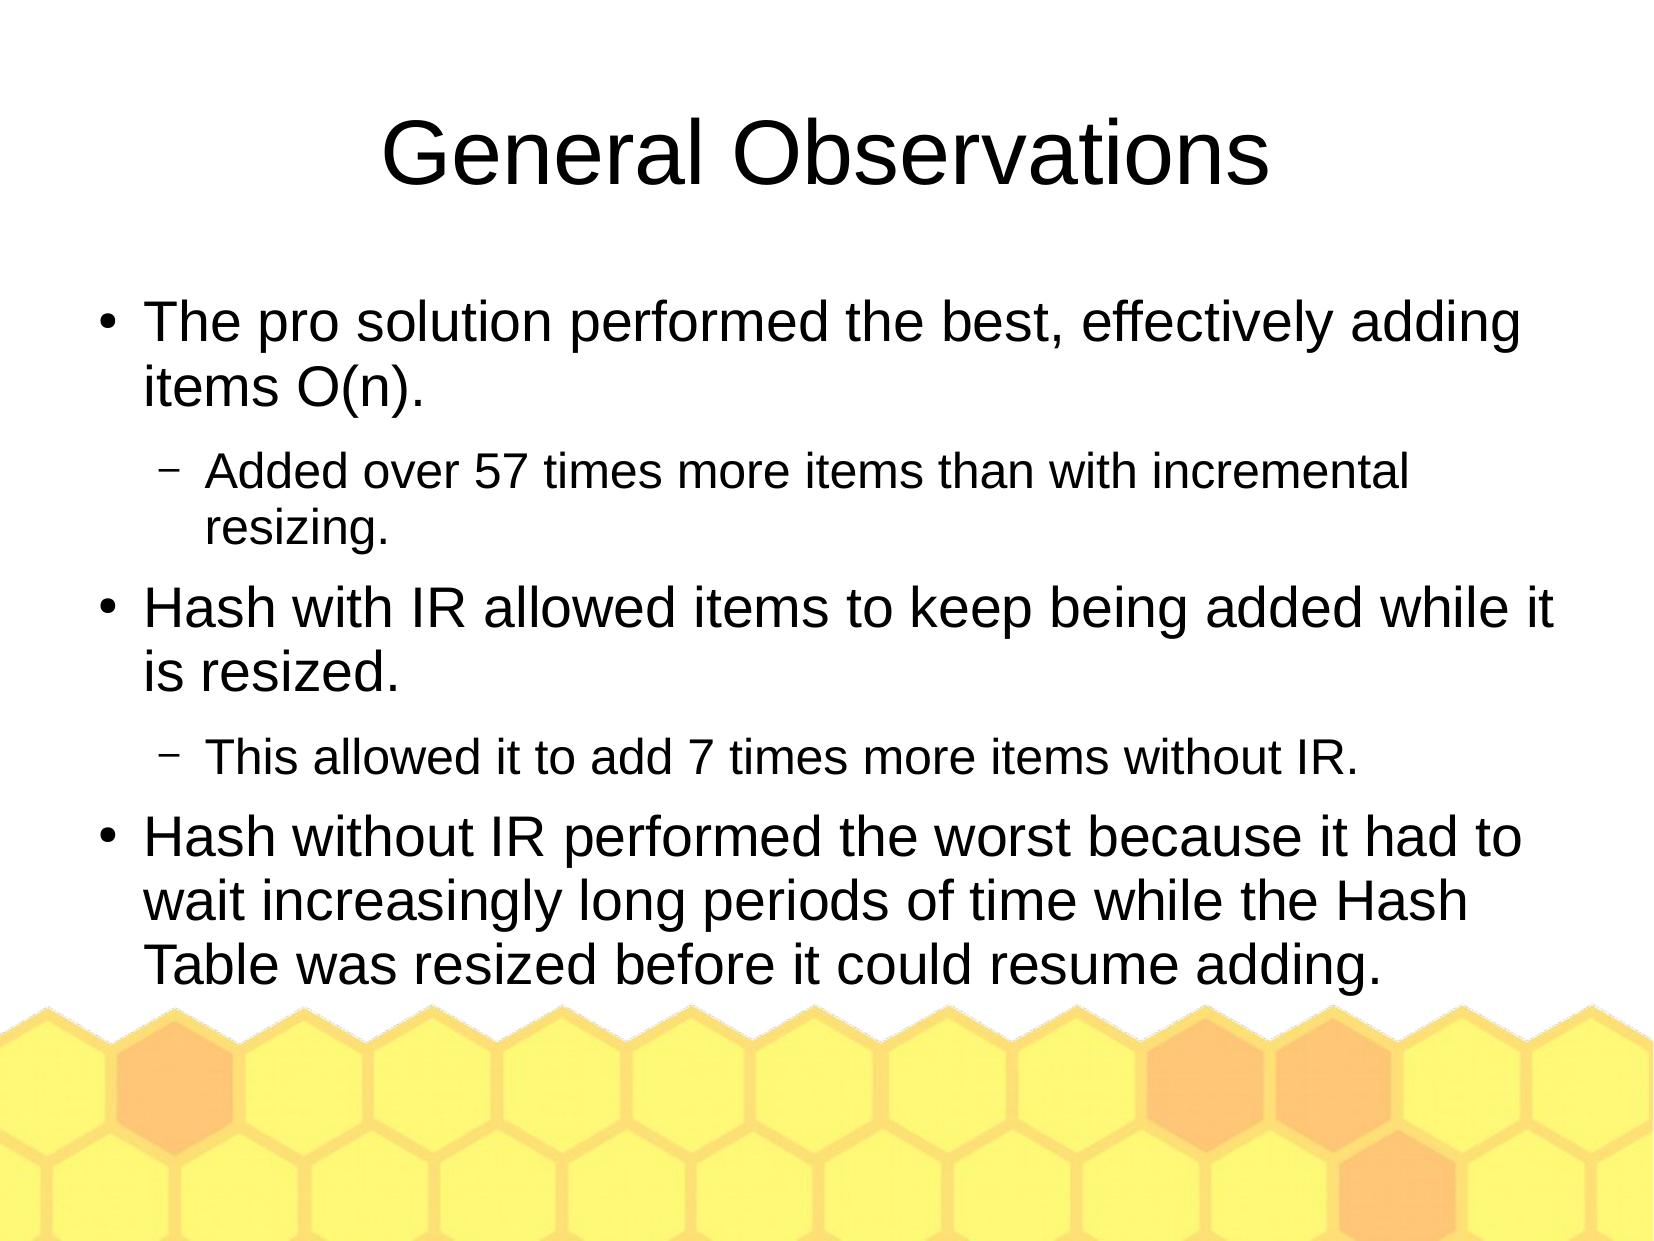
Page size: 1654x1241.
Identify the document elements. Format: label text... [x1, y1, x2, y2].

title General Observations [82, 49, 1571, 257]
text_box [811, 600, 842, 639]
list The pro solution performed the best, effectively adding items O(n). Added over 57 times more items than with incremental resizing. Hash with IR allowed items to keep being added while it is resized. This allowed it to add 7 times more items without IR. Hash without IR performed the worst because it had to wait increasingly long periods of time while the Hash Table was resized before it could resume adding. [82, 290, 1571, 1010]
picture [0, 1001, 1654, 1241]
